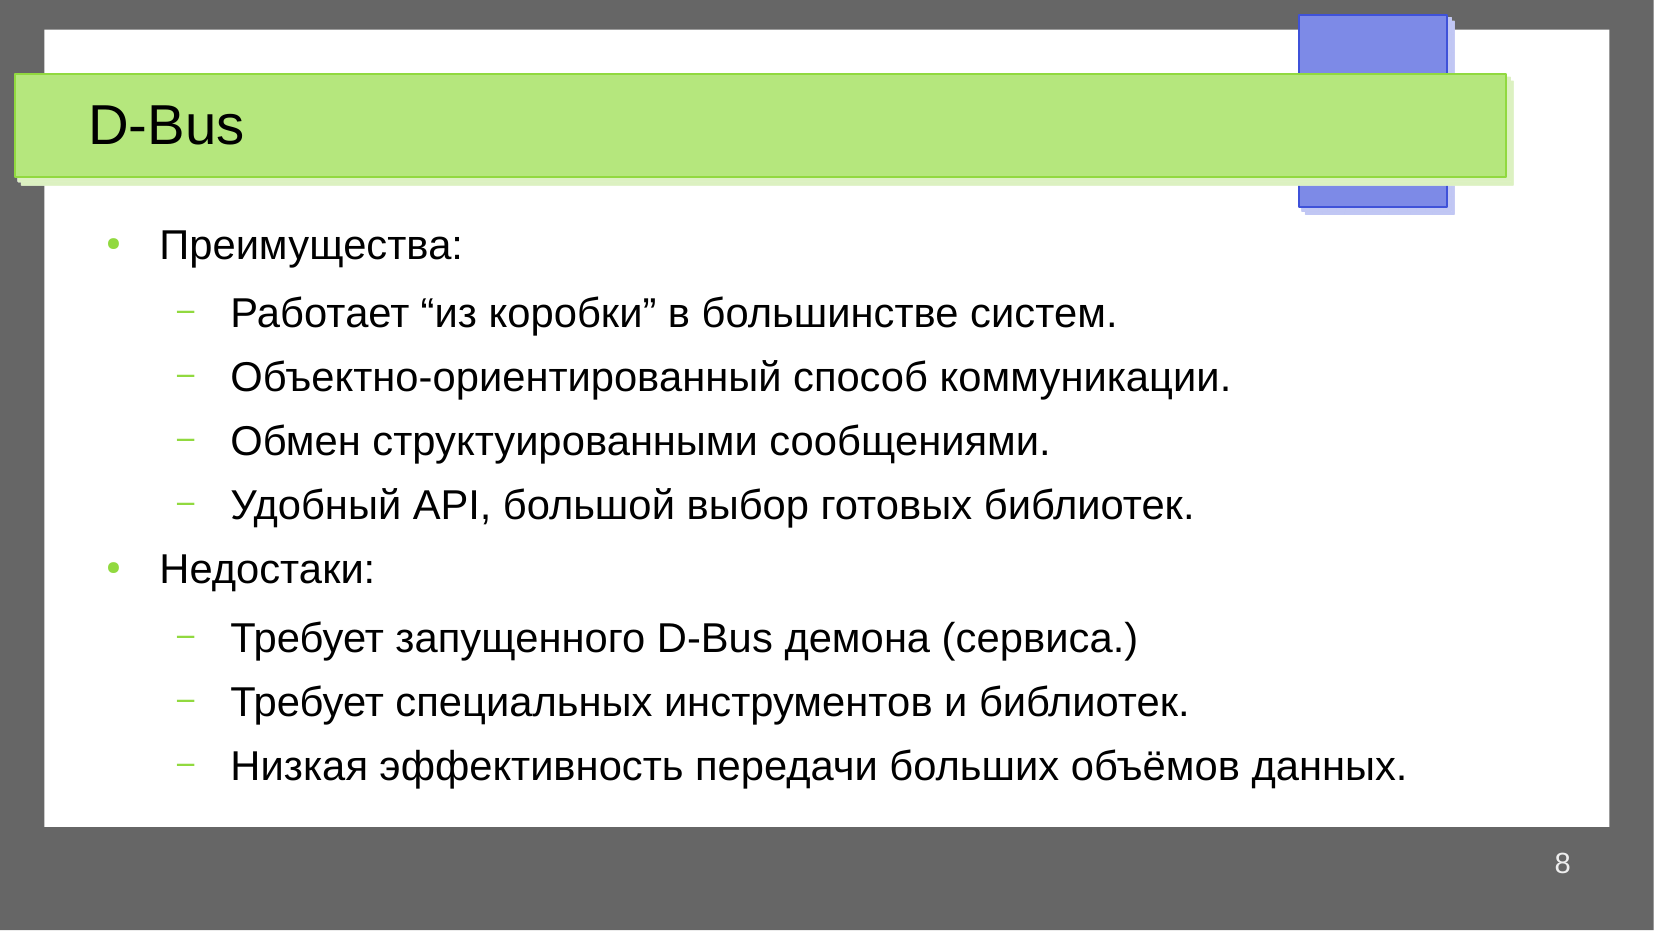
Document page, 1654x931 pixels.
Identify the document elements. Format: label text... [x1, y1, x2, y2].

list Преимущества: Работает “из коробки” в большинстве систем. Объектно-ориентированный способ коммуникации. Обмен структуированными сообщениями. Удобный API, большой выбор готовых библиотек. Недостаки: Требует запущенного D-Bus демона (сервиса.) Требует специальных инструментов и библиотек. Низкая эффективность передачи больших объёмов данных. [88, 221, 1565, 813]
title D-Bus [88, 73, 1506, 178]
